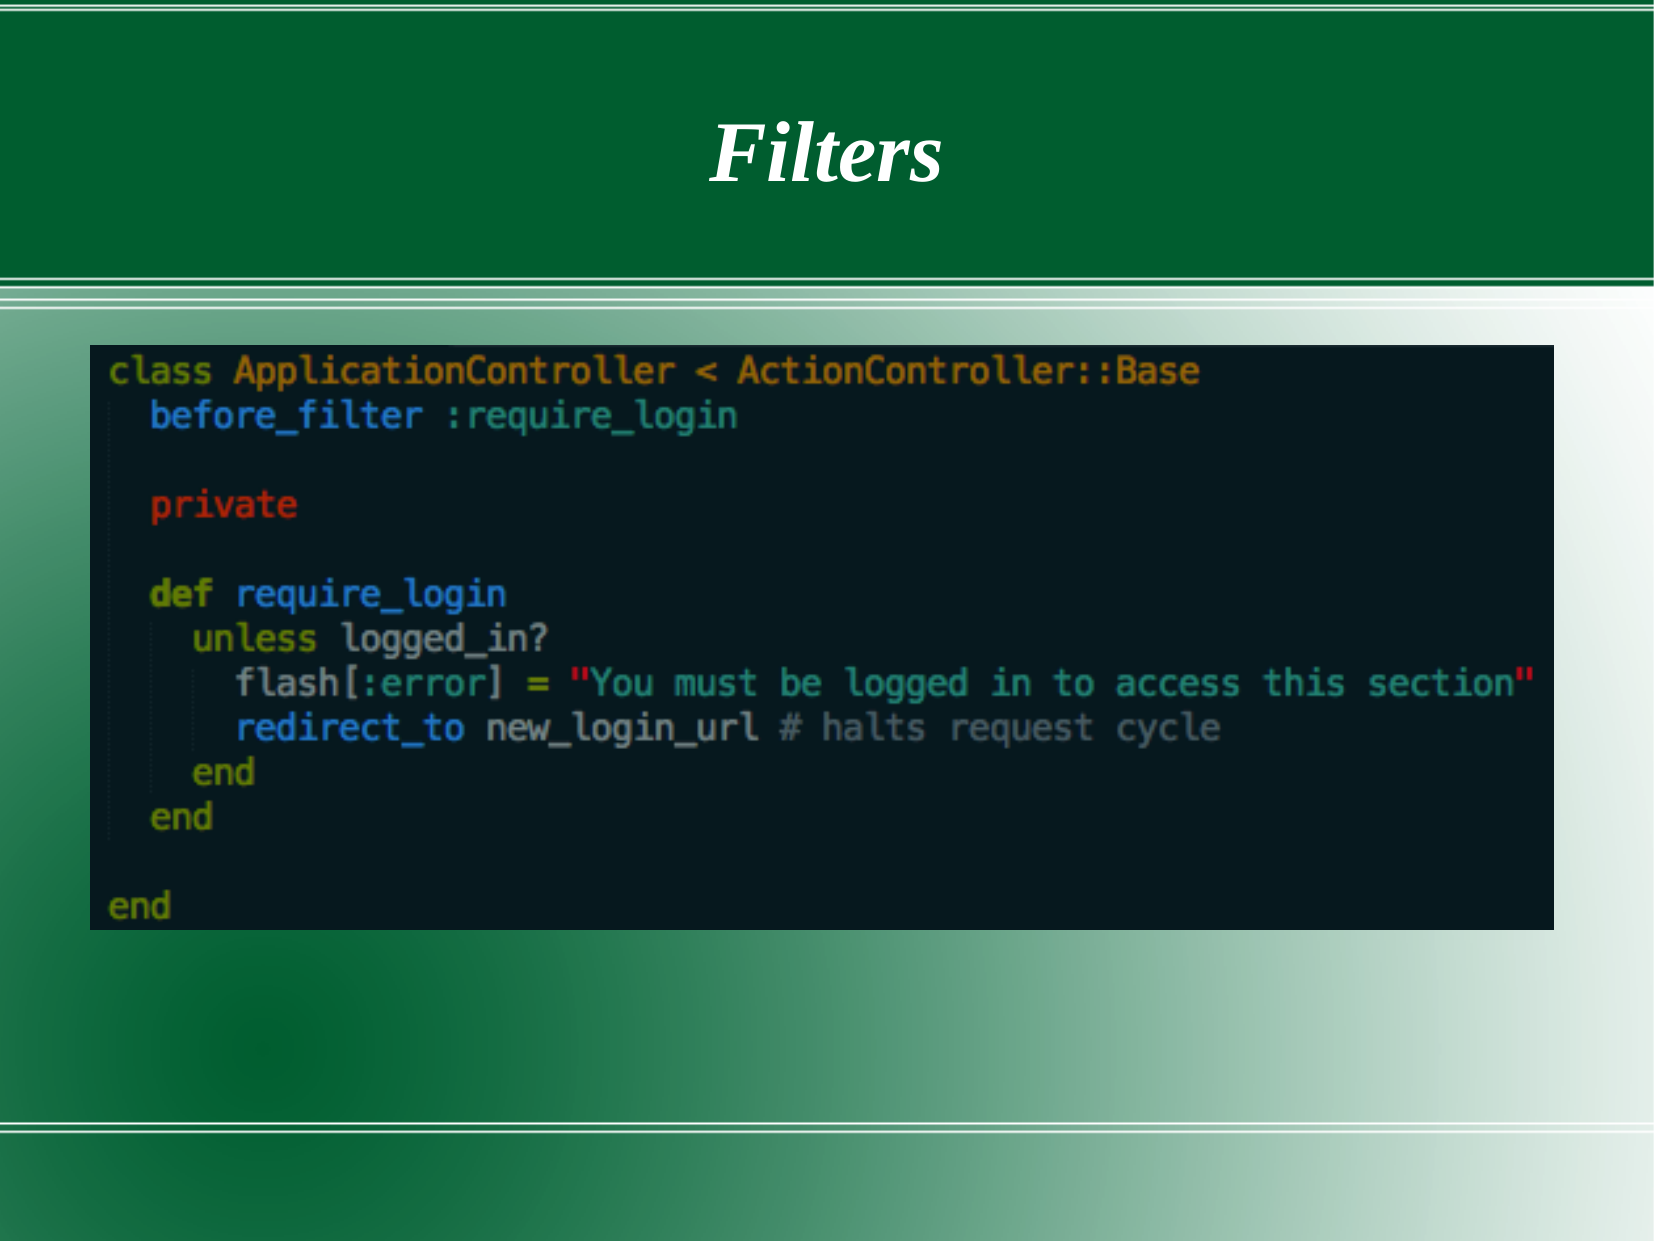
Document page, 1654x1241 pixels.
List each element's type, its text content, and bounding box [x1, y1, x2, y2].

title Filters [82, 49, 1571, 257]
picture [0, 0, 1654, 1241]
